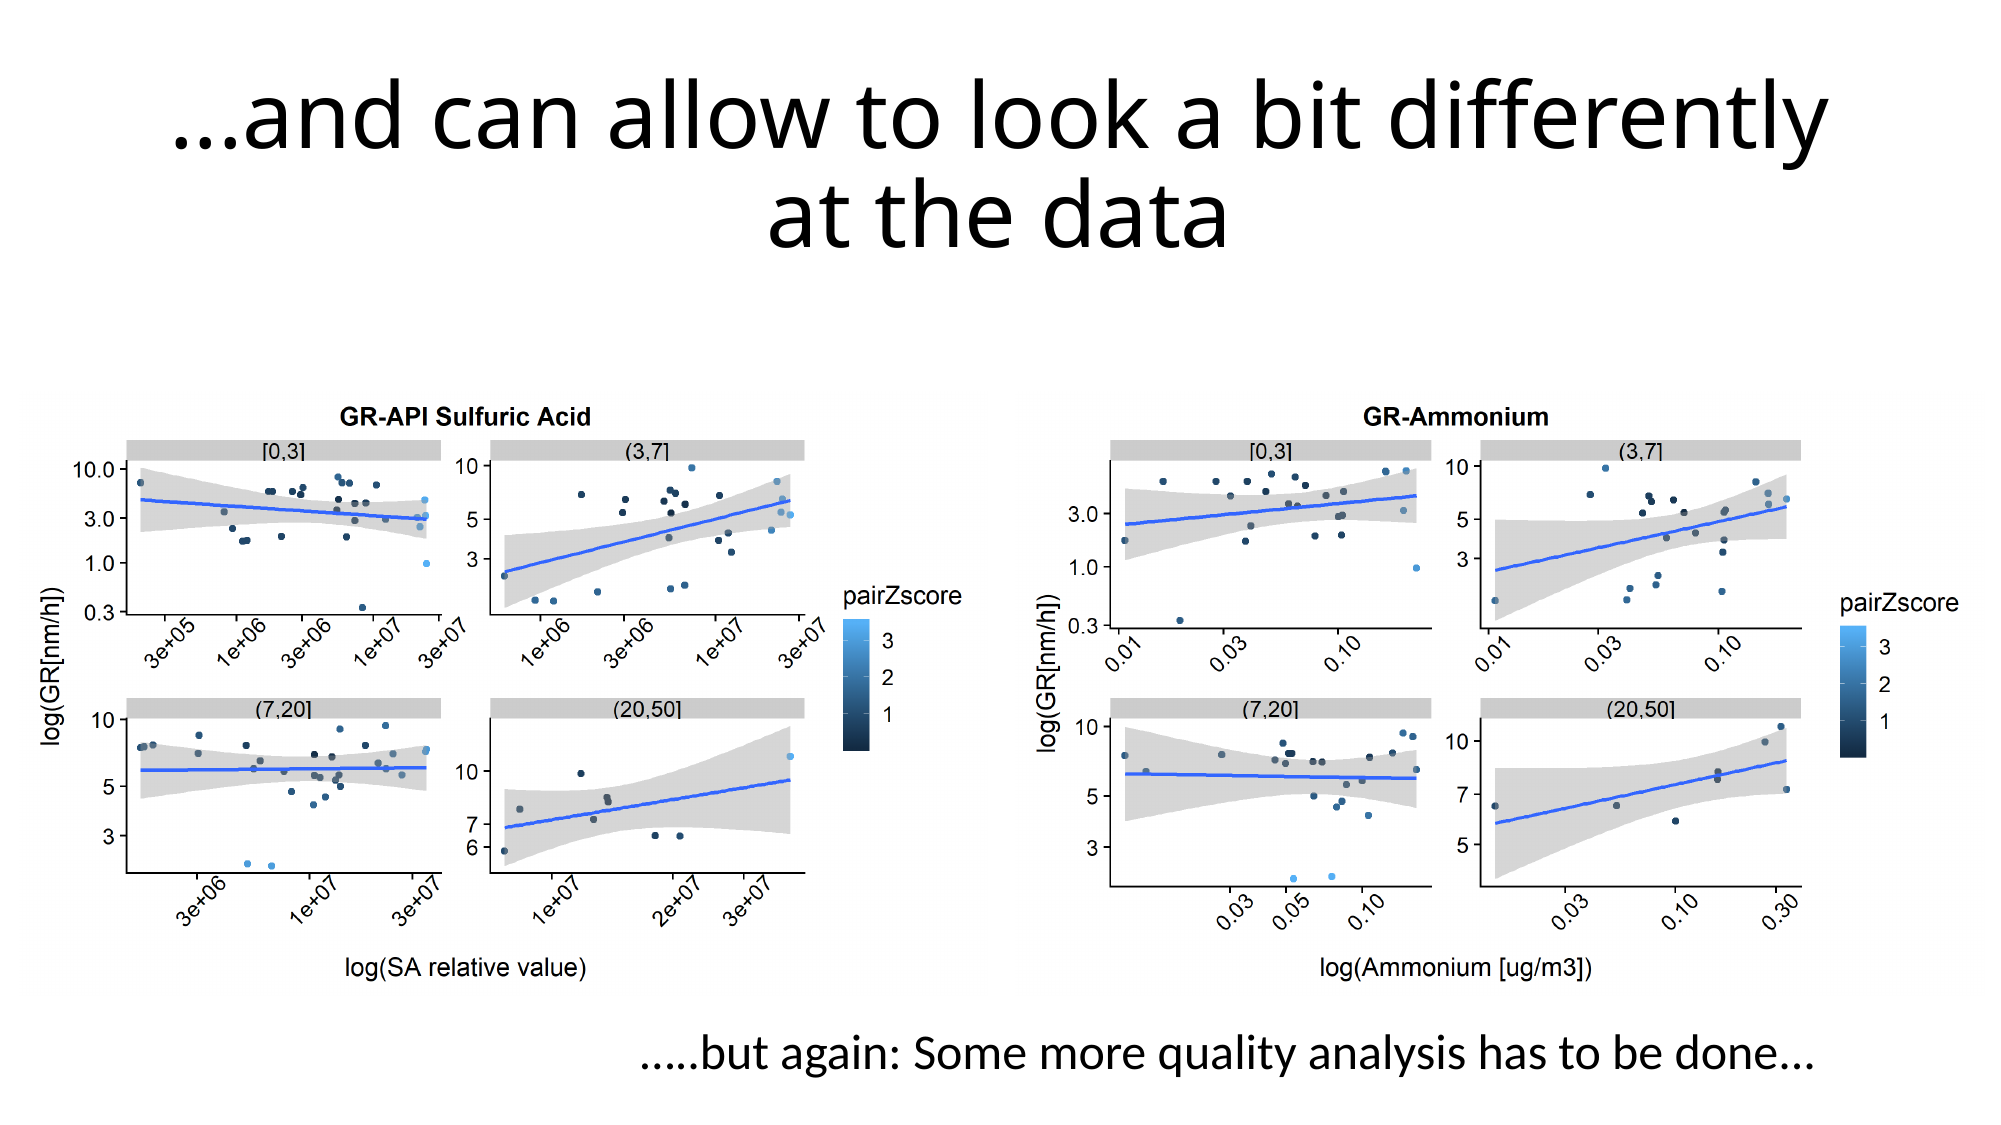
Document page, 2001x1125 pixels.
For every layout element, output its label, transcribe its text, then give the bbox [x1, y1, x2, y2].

text_box …..but again: Some more quality analysis has to be done... [625, 1011, 1962, 1088]
title ...and can allow to look a bit differently at the data [137, 59, 1863, 278]
picture [19, 391, 988, 996]
picture [1015, 391, 1985, 996]
